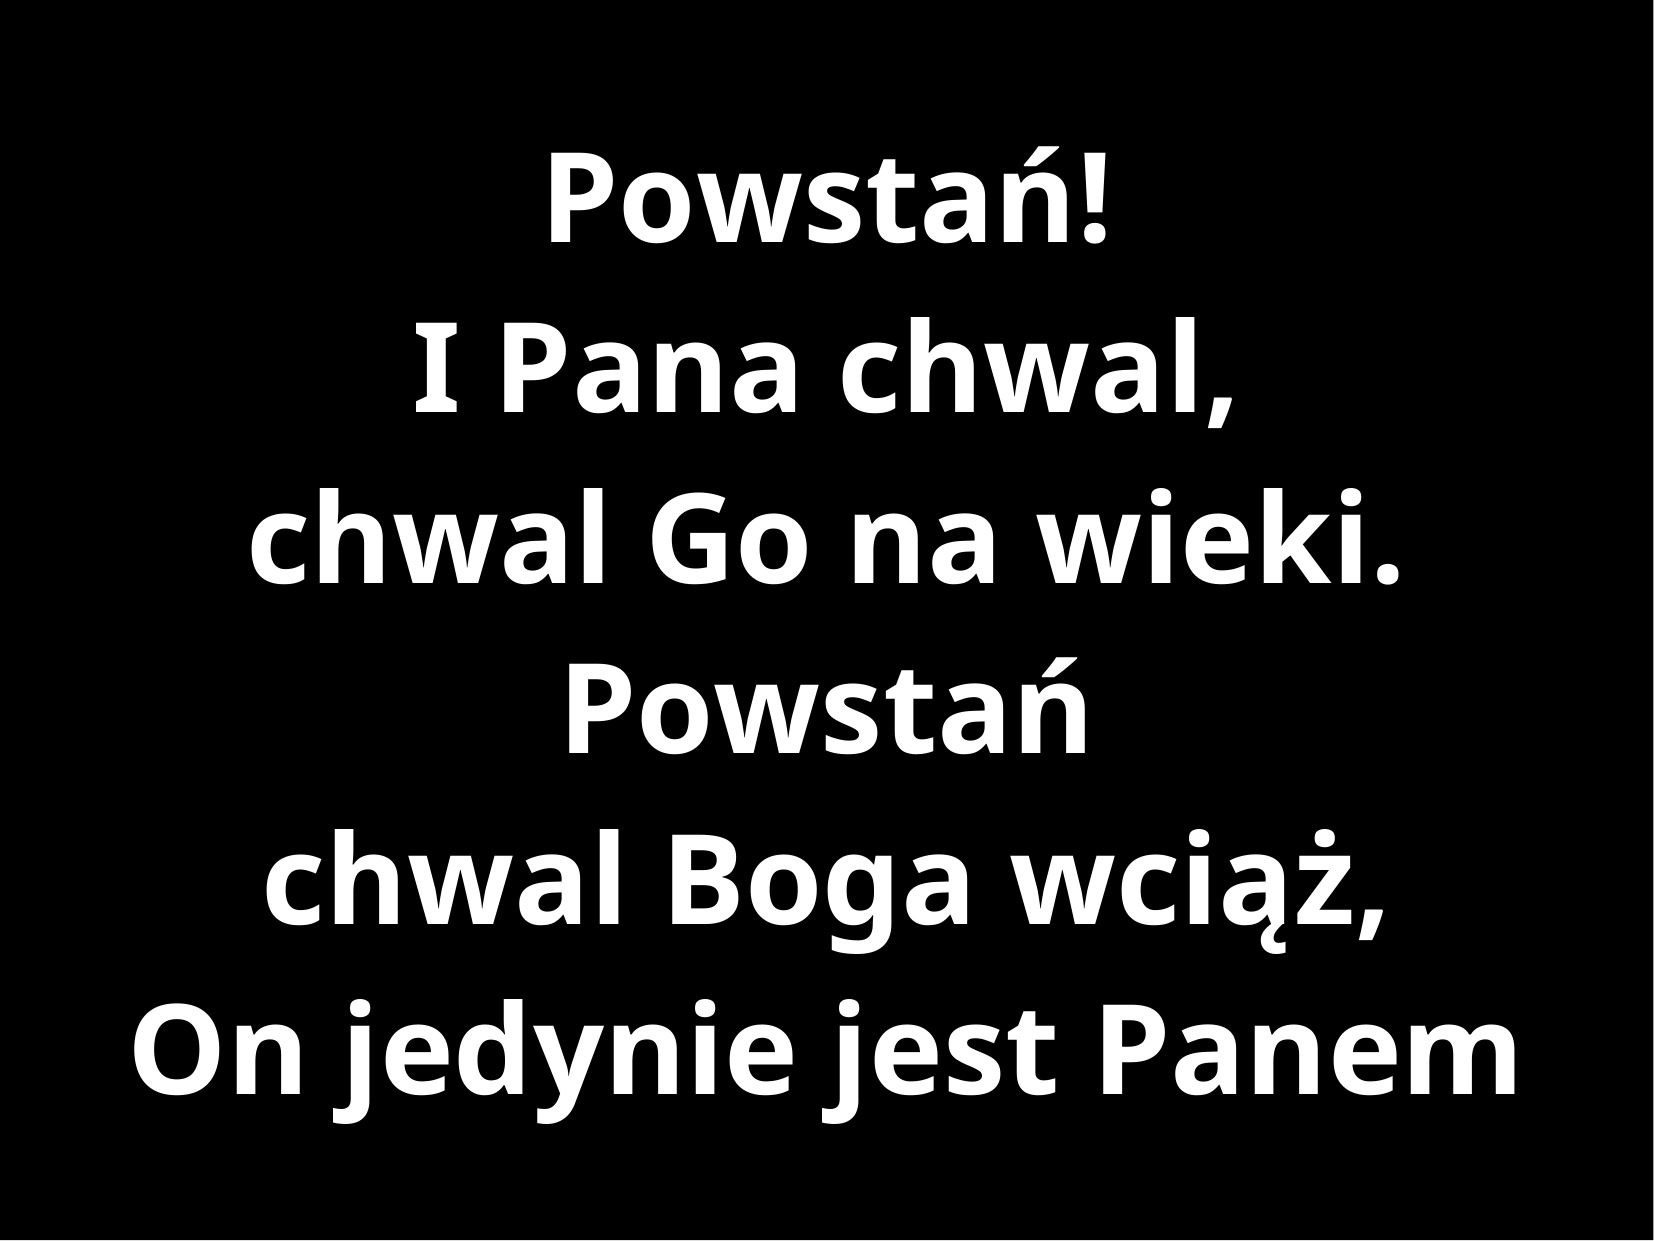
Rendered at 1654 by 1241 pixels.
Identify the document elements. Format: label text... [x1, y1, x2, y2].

title Powstań! I Pana chwal, chwal Go na wieki. Powstań chwal Boga wciąż, On jedynie jest Panem [0, 0, 1654, 1241]
